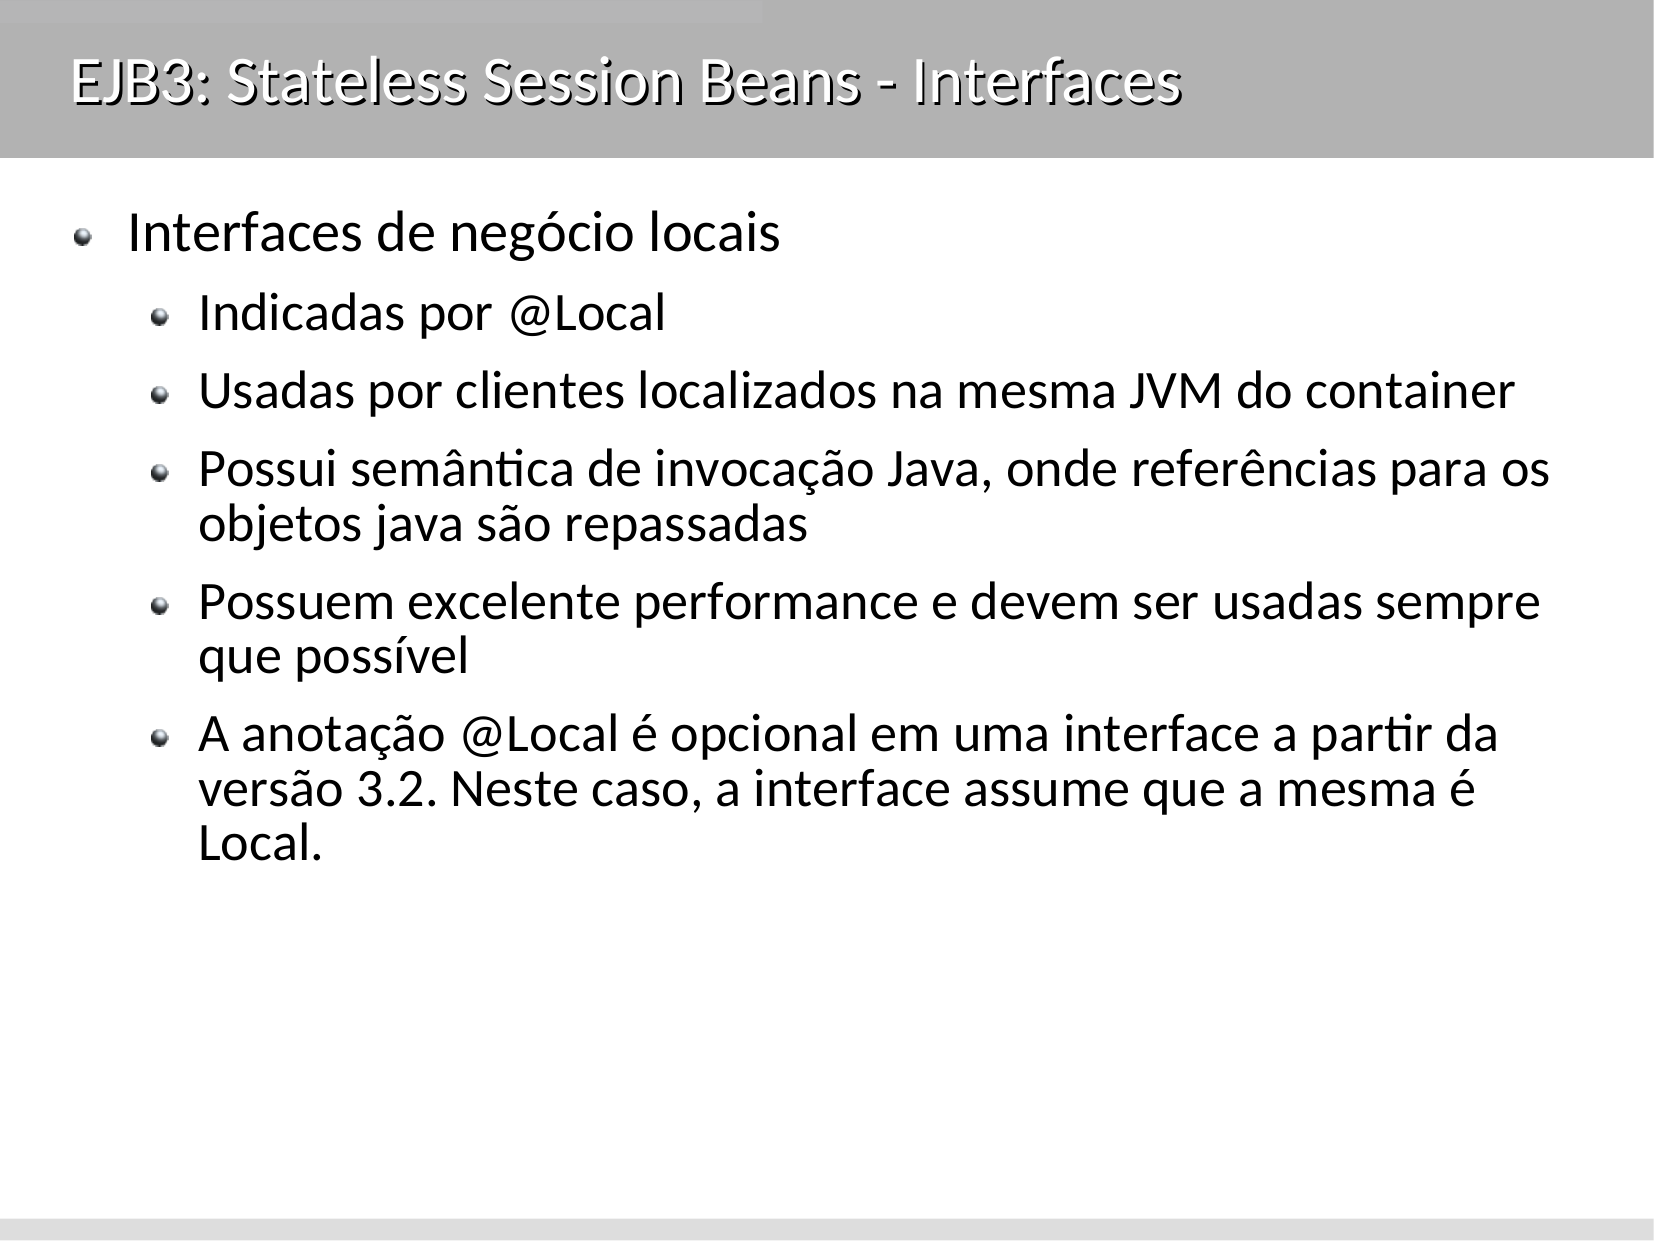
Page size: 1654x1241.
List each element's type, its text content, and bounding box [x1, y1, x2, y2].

title EJB3: Stateless Session Beans - Interfaces [70, 11, 1536, 160]
list Interfaces de negócio locais Indicadas por @Local Usadas por clientes localizados na mesma JVM do container Possui semântica de invocação Java, onde referências para os objetos java são repassadas Possuem excelente performance e devem ser usadas sempre que possível A anotação @Local é opcional em uma interface a partir da versão 3.2. Neste caso, a interface assume que a mesma é Local. [56, 207, 1595, 1129]
